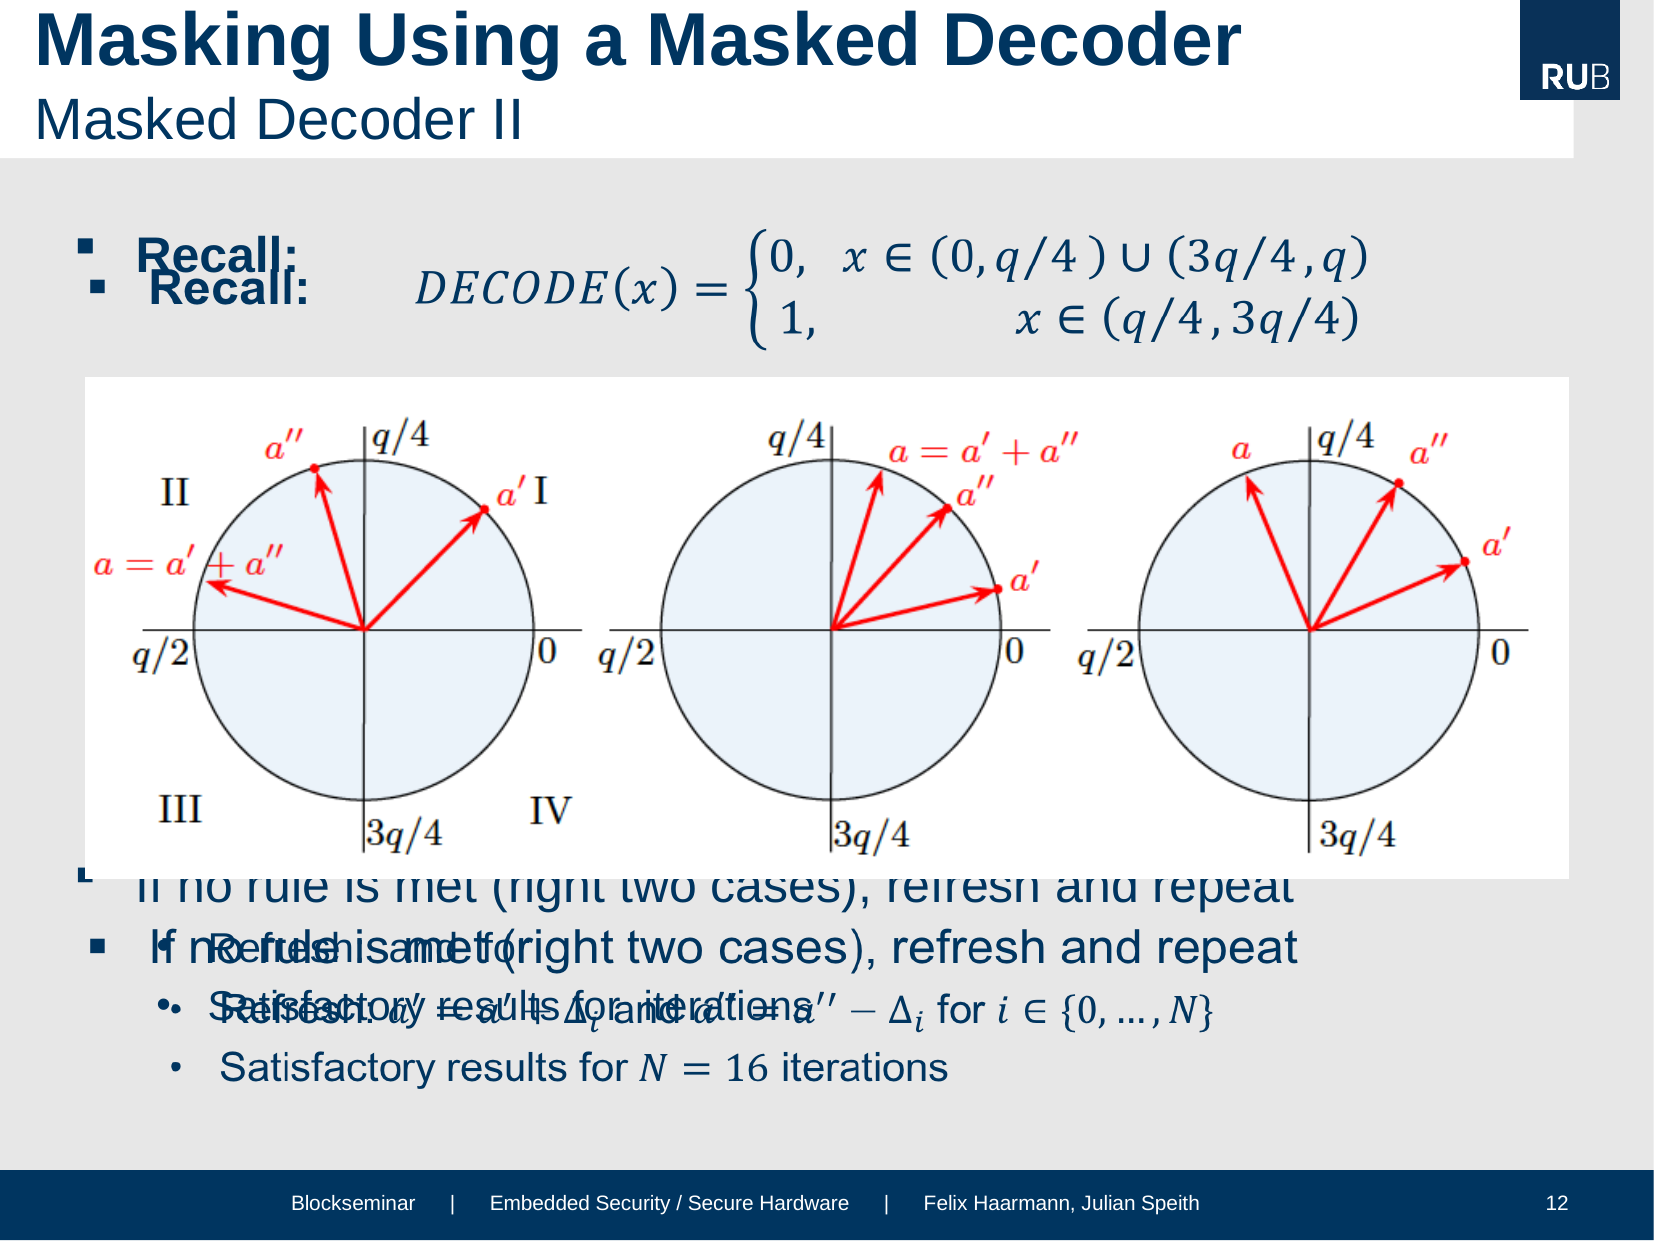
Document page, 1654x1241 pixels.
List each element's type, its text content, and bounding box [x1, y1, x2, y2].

picture [1520, 0, 1620, 100]
list [58, 214, 1542, 1114]
picture [85, 377, 1569, 879]
title Masking Using a Masked Decoder Masked Decoder II [20, 0, 1507, 149]
